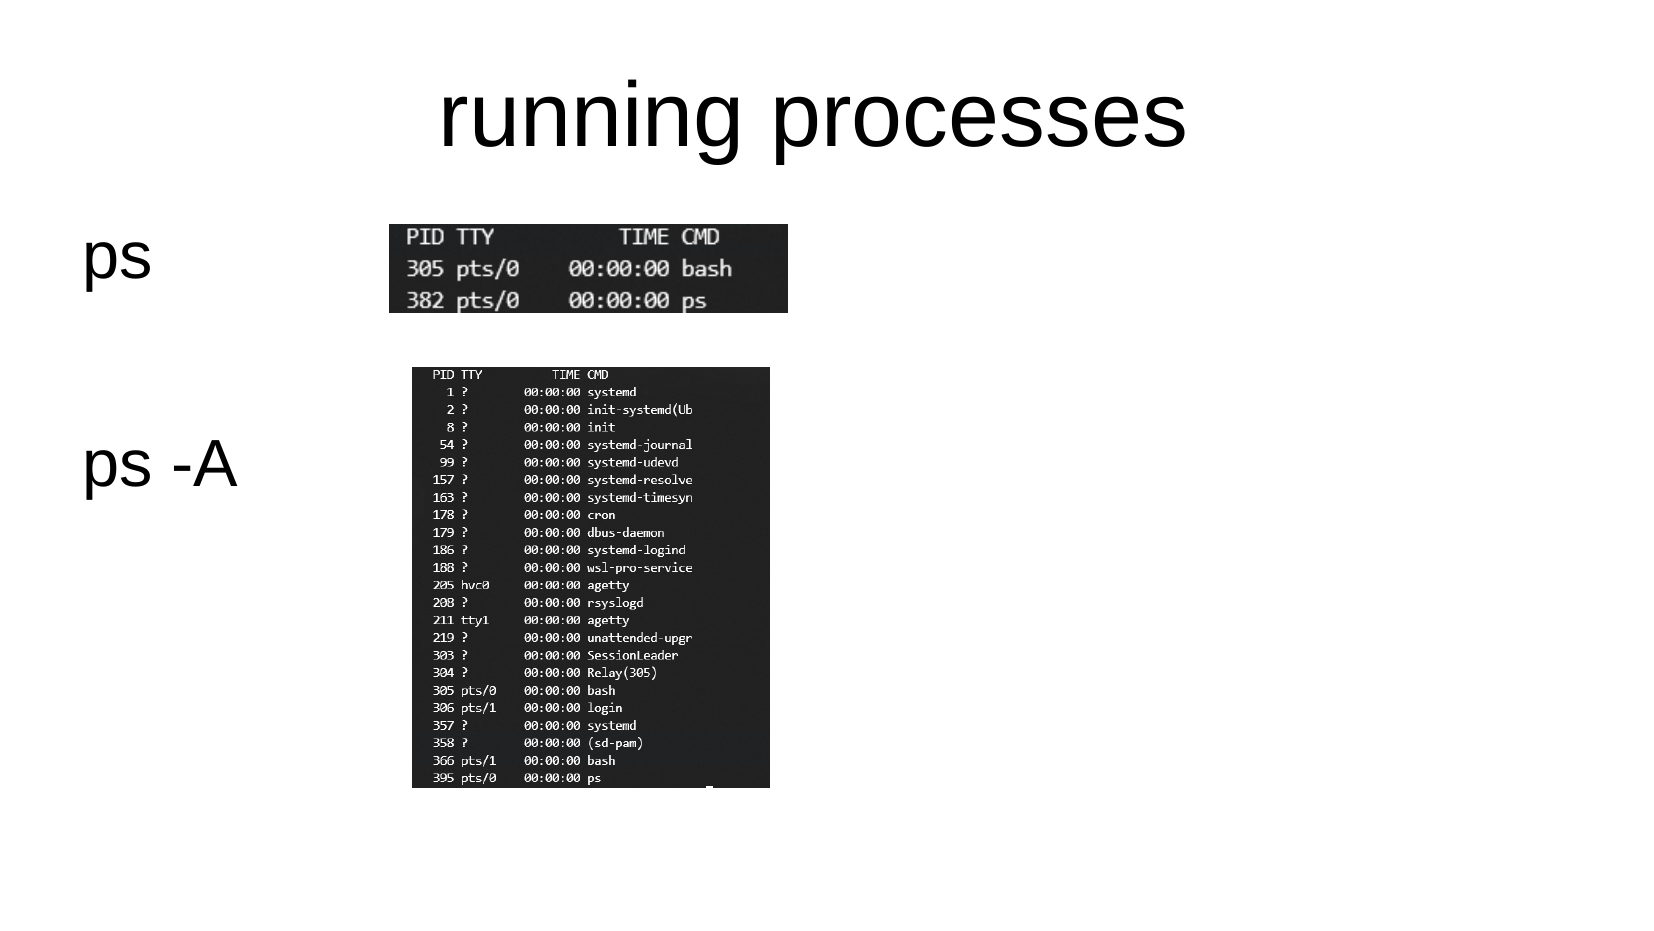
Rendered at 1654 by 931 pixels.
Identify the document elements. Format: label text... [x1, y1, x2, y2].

picture [412, 367, 770, 788]
title running processes [82, 37, 1571, 193]
list ps ps -A [82, 217, 1571, 758]
picture [389, 224, 788, 313]
